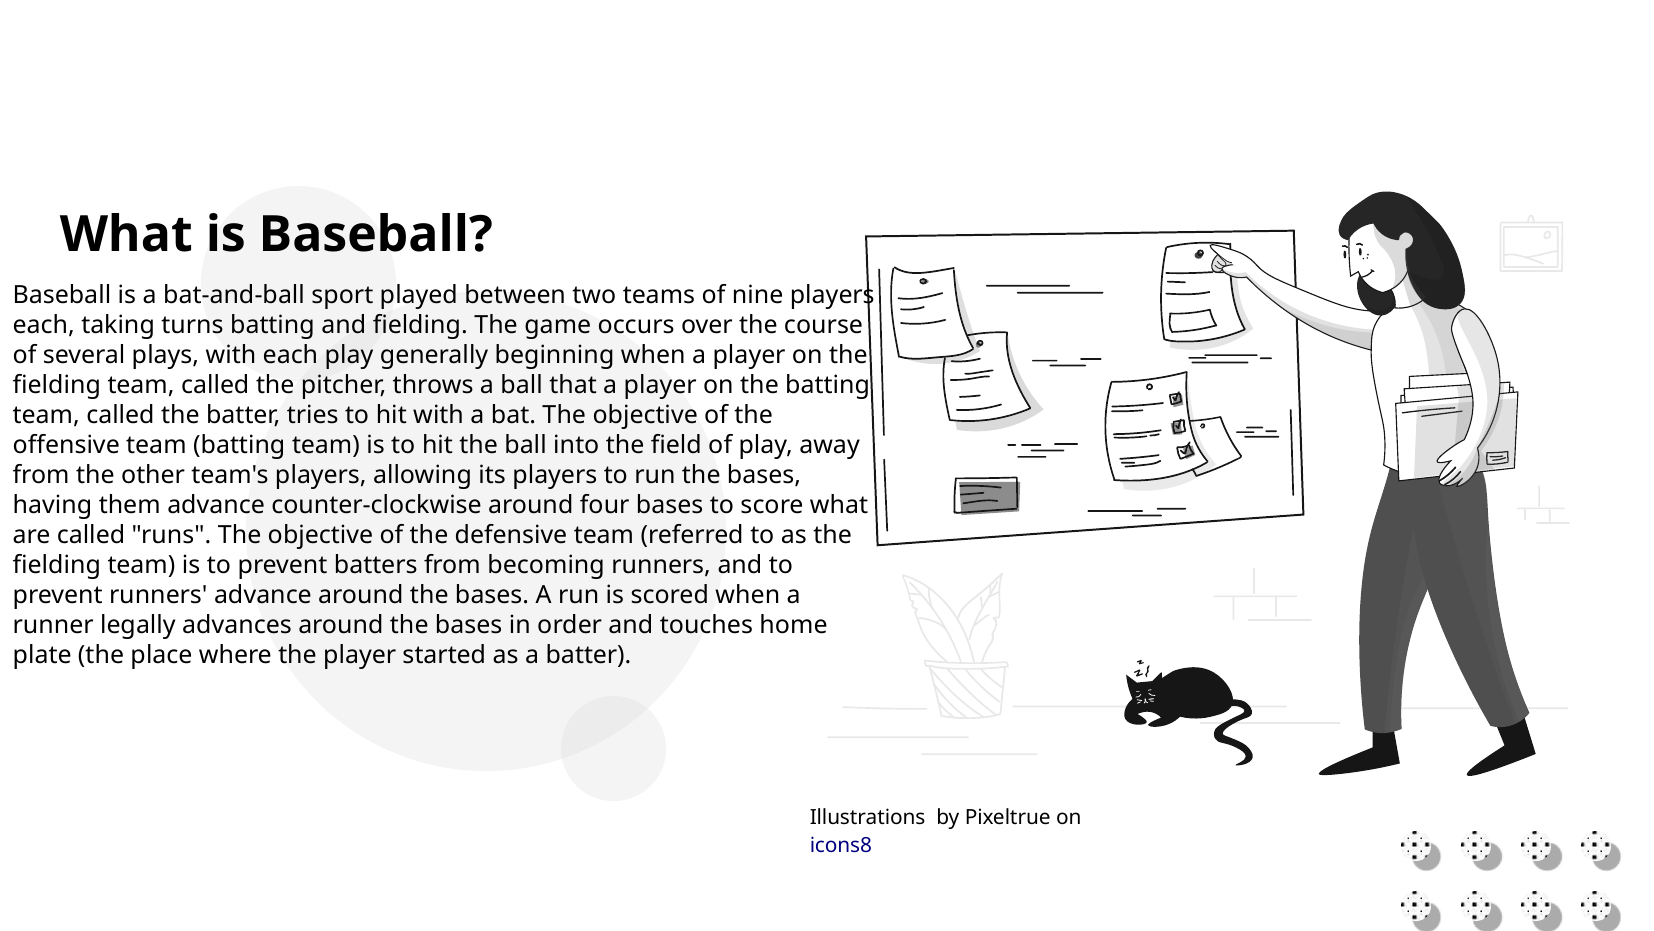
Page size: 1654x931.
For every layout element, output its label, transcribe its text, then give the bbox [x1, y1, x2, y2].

picture [1400, 830, 1432, 862]
picture [1400, 891, 1432, 922]
picture [1461, 890, 1492, 922]
text_box Baseball is a bat-and-ball sport played between two teams of nine players each, taking turns batting and fielding. The game occurs over the course of several plays, with each play generally beginning when a player on the fielding team, called the pitcher, throws a ball that a player on the batting team, called the batter, tries to hit with a bat. The objective of the offensive team (batting team) is to hit the ball into the field of play, away from the other team's players, allowing its players to run the bases, having them advance counter-clockwise around four bases to score what are called "runs". The objective of the defensive team (referred to as the fielding team) is to prevent batters from becoming runners, and to prevent runners' advance around the bases. A run is scored when a runner legally advances around the bases in order and touches home plate (the place where the player started as a batter). [0, 271, 892, 601]
text_box What is Baseball? [44, 193, 600, 259]
picture [1460, 830, 1492, 862]
picture [1581, 830, 1612, 862]
picture [1580, 890, 1612, 922]
picture [1520, 890, 1552, 922]
picture [1520, 831, 1552, 862]
